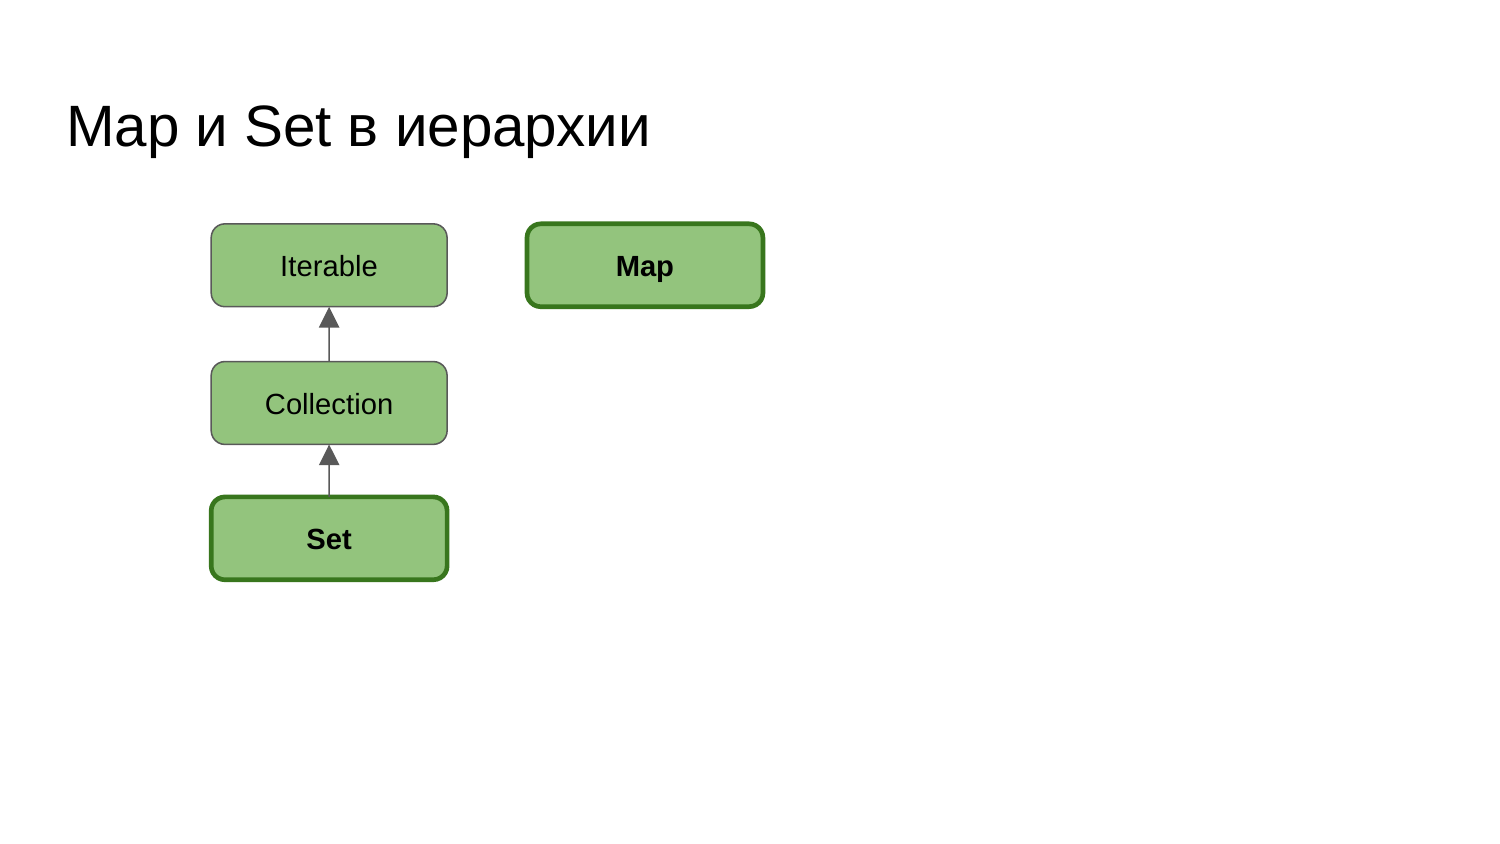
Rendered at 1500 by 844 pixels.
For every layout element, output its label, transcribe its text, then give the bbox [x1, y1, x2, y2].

text_box Iterable [211, 223, 448, 307]
text_box Set [211, 496, 448, 580]
text_box Map [527, 223, 763, 307]
text_box Collection [211, 361, 448, 445]
title Map и Set в иерархии [51, 72, 1449, 167]
